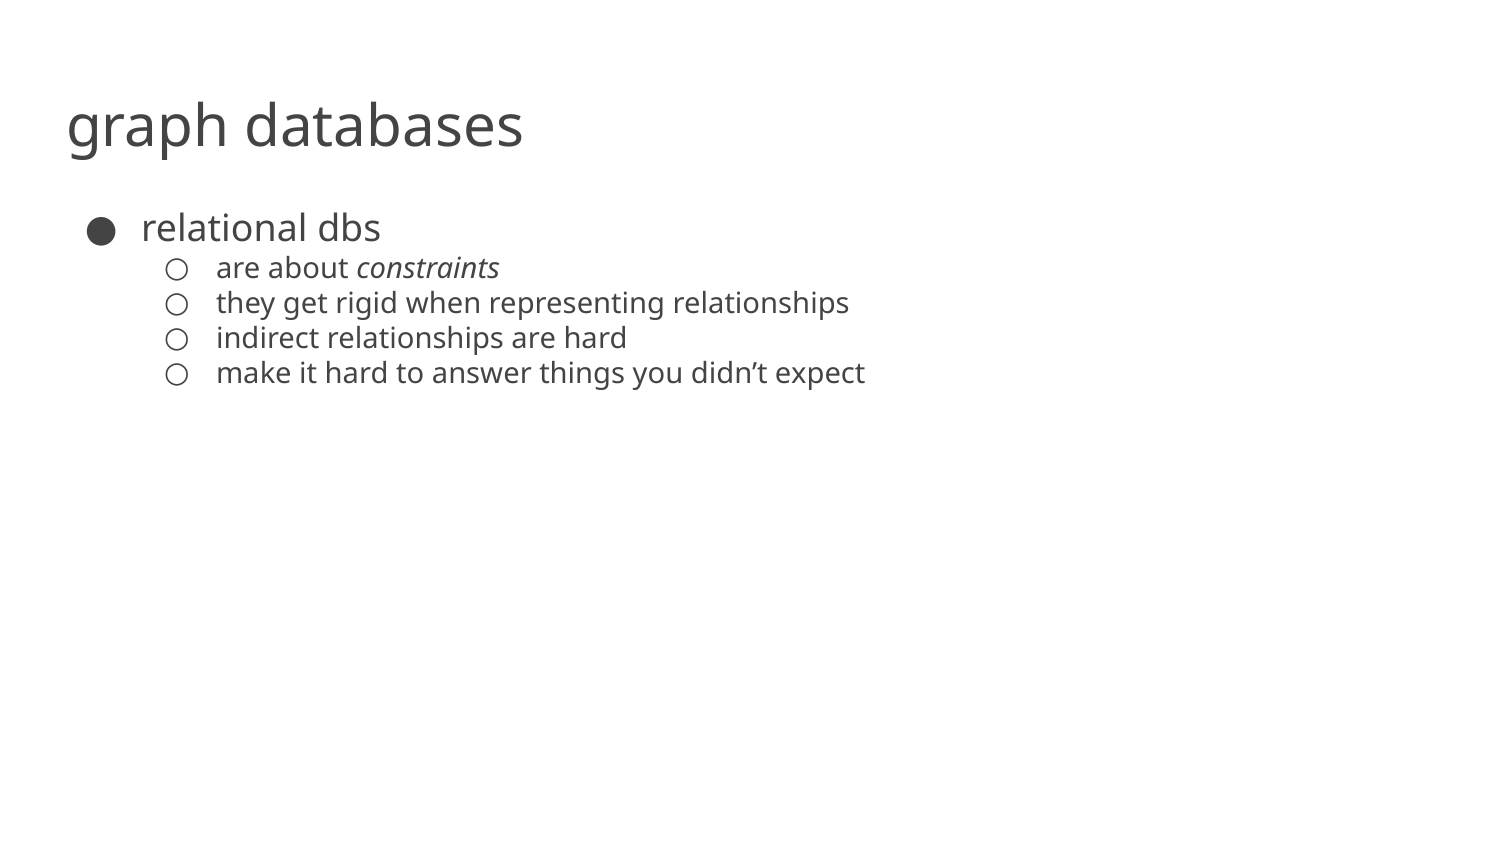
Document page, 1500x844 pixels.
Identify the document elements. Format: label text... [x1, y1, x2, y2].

title graph databases [51, 72, 1449, 167]
list relational dbs are about constraints they get rigid when representing relationships indirect relationships are hard make it hard to answer things you didn’t expect [51, 189, 961, 813]
